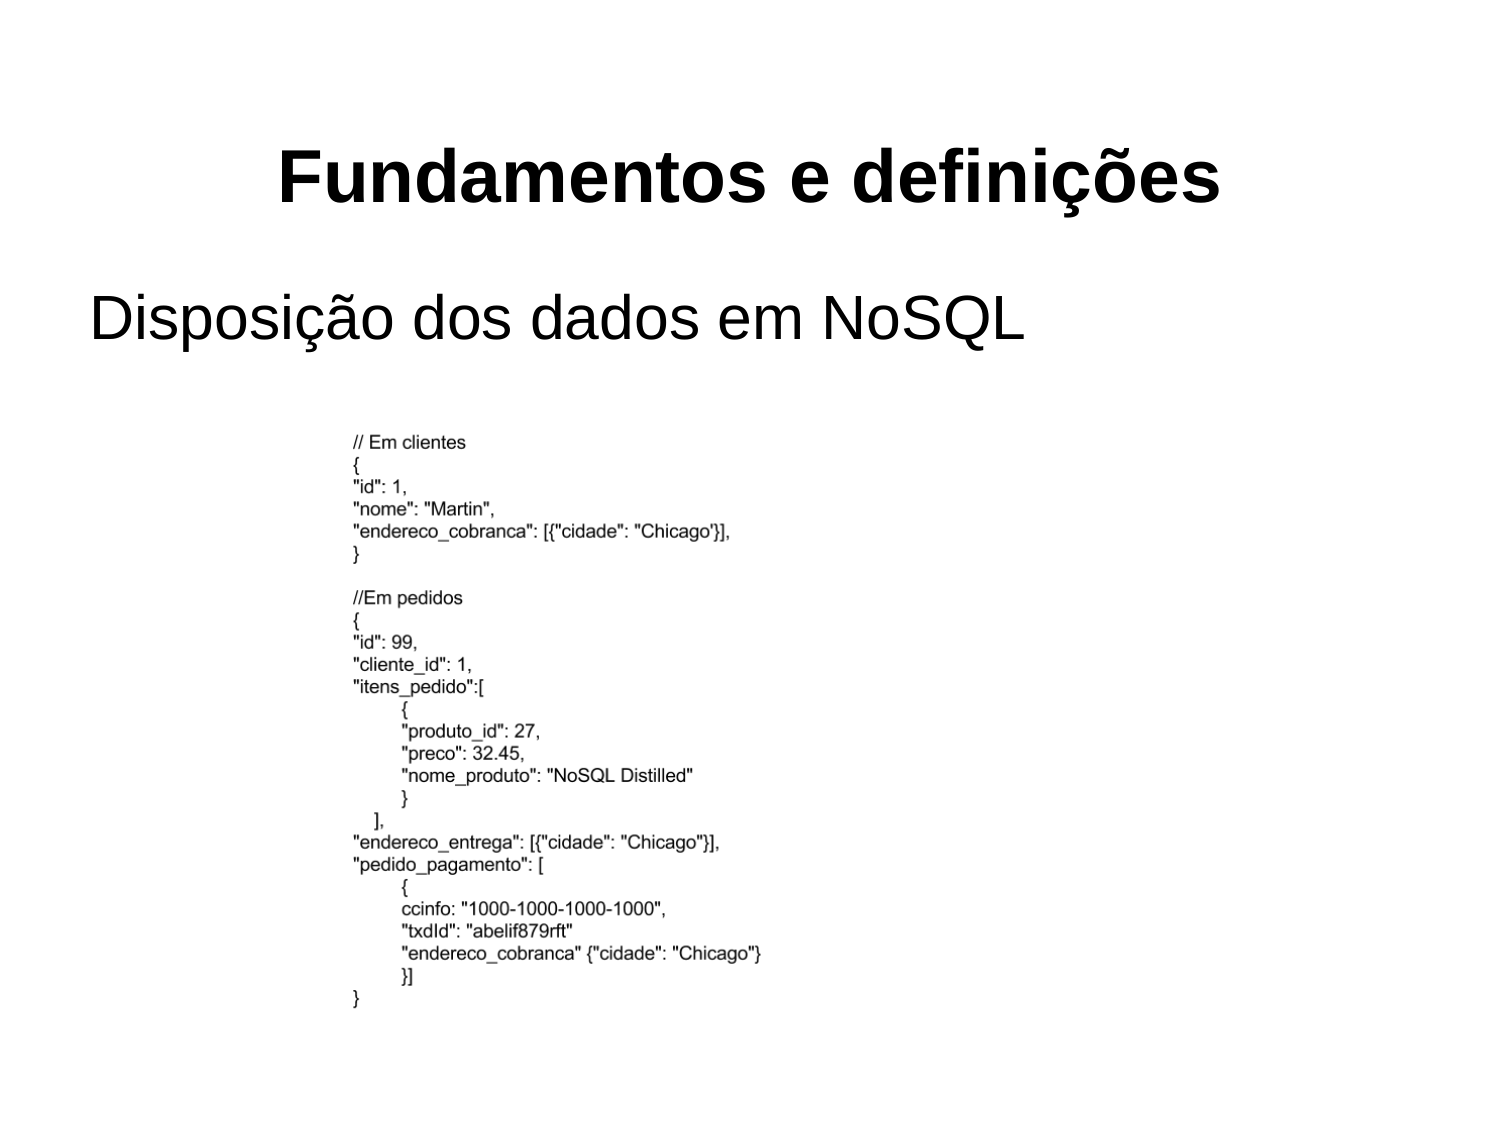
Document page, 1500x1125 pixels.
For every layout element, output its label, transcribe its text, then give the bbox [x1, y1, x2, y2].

text_box Fundamentos e definições [75, 45, 1425, 233]
text_box Disposição dos dados em NoSQL [75, 262, 1425, 1078]
picture [238, 365, 1207, 1092]
